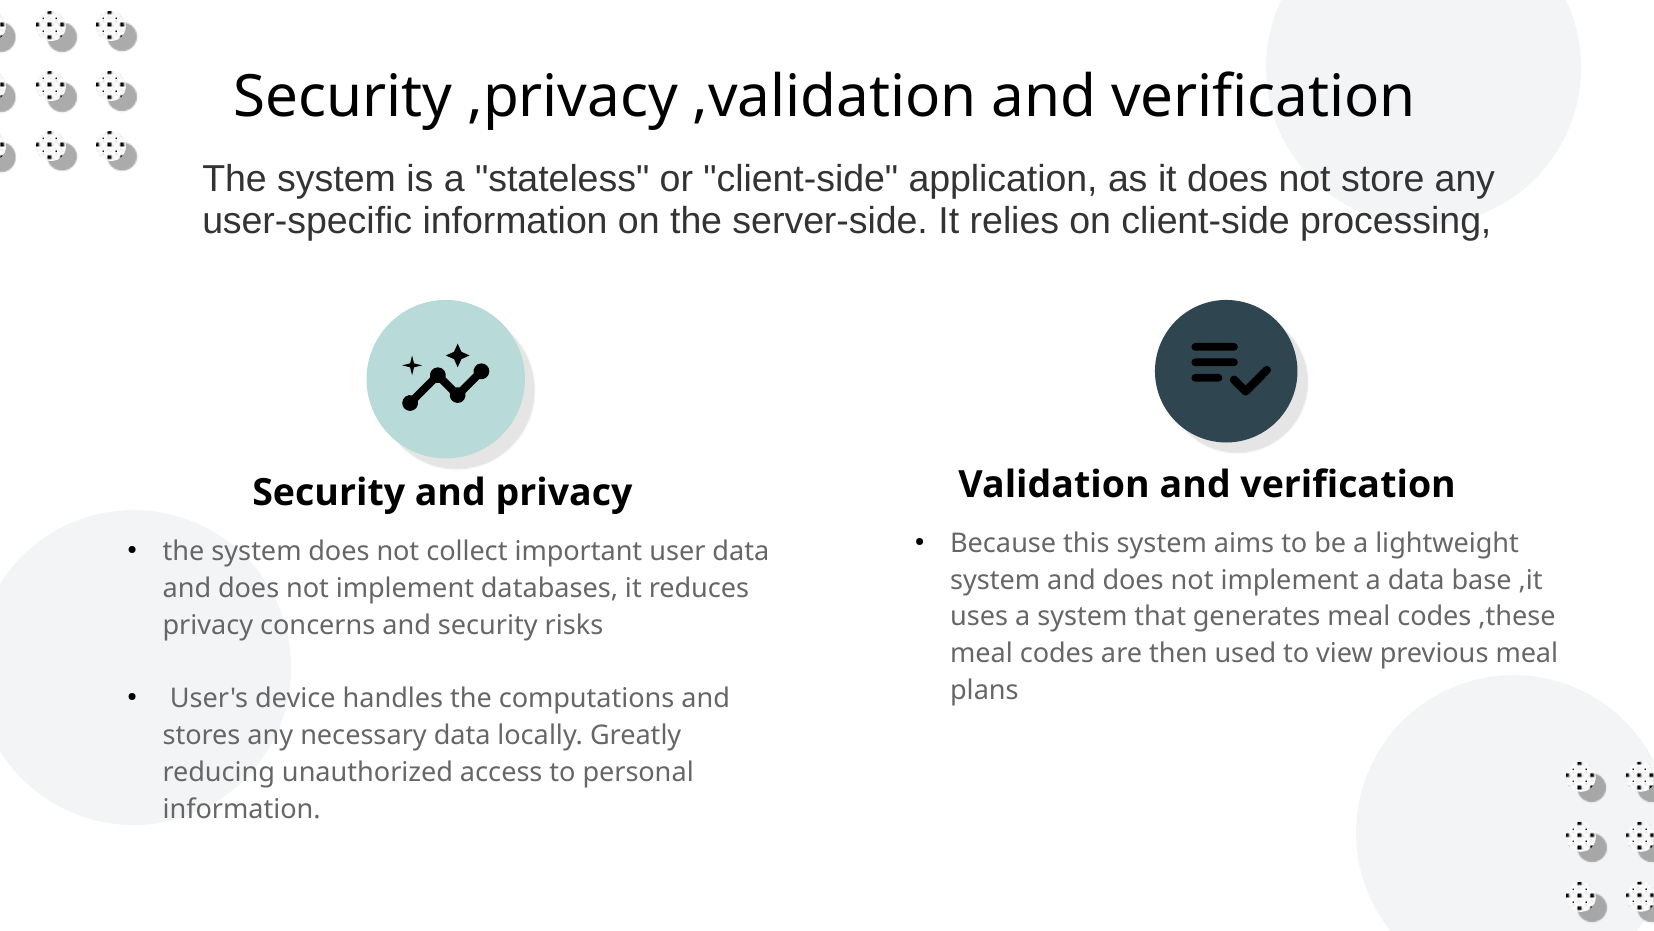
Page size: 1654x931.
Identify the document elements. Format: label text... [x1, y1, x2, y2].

text_box Security and privacy [187, 458, 698, 524]
text_box The system is a "stateless" or "client-side" application, as it does not store any user-specific information on the server-side. It relies on client-side processing, [187, 150, 1538, 263]
text_box Because this system aims to be a lightweight system and does not implement a data base ,it uses a system that generates meal codes ,these meal codes are then used to view previous meal plans [900, 516, 1576, 752]
text_box Security ,privacy ,validation and verification [187, 46, 1463, 121]
picture [1565, 761, 1596, 792]
picture [0, 133, 7, 159]
picture [35, 130, 67, 162]
text_box Validation and verification [915, 450, 1501, 516]
picture [1625, 761, 1654, 792]
picture [95, 70, 126, 101]
picture [95, 130, 127, 162]
picture [95, 10, 126, 41]
picture [35, 11, 66, 42]
picture [1625, 821, 1654, 852]
picture [396, 329, 496, 429]
text_box the system does not collect important user data and does not implement databases, it reduces privacy concerns and security risks User's device handles the computations and stores any necessary data locally. Greatly reducing unauthorized access to personal information. [112, 524, 788, 834]
picture [1565, 881, 1596, 912]
picture [35, 70, 66, 102]
picture [0, 14, 6, 39]
text_box [1154, 299, 1298, 443]
text_box [366, 299, 526, 459]
picture [0, 74, 6, 99]
picture [1625, 881, 1654, 912]
picture [1181, 317, 1279, 415]
picture [1565, 821, 1596, 852]
